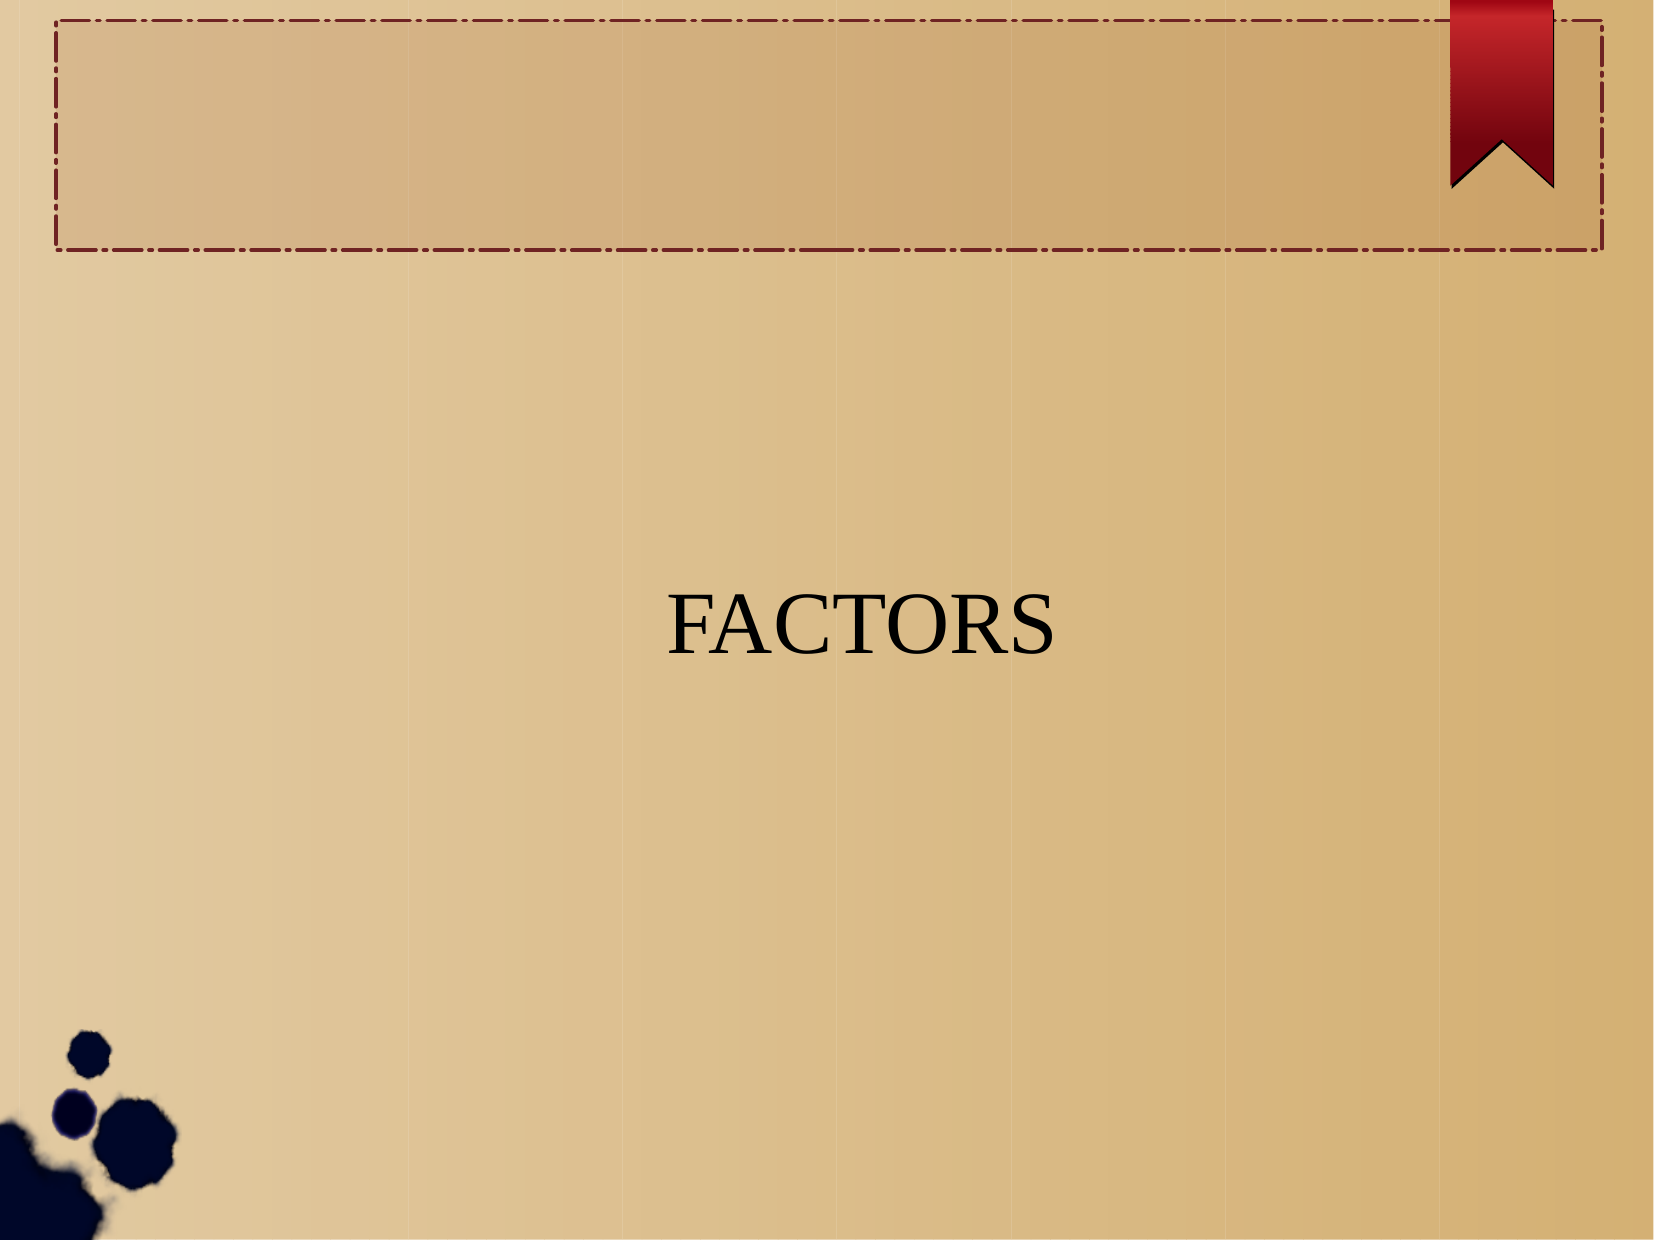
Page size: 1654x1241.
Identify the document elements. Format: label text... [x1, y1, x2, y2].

list FACTORS [82, 299, 1571, 1019]
